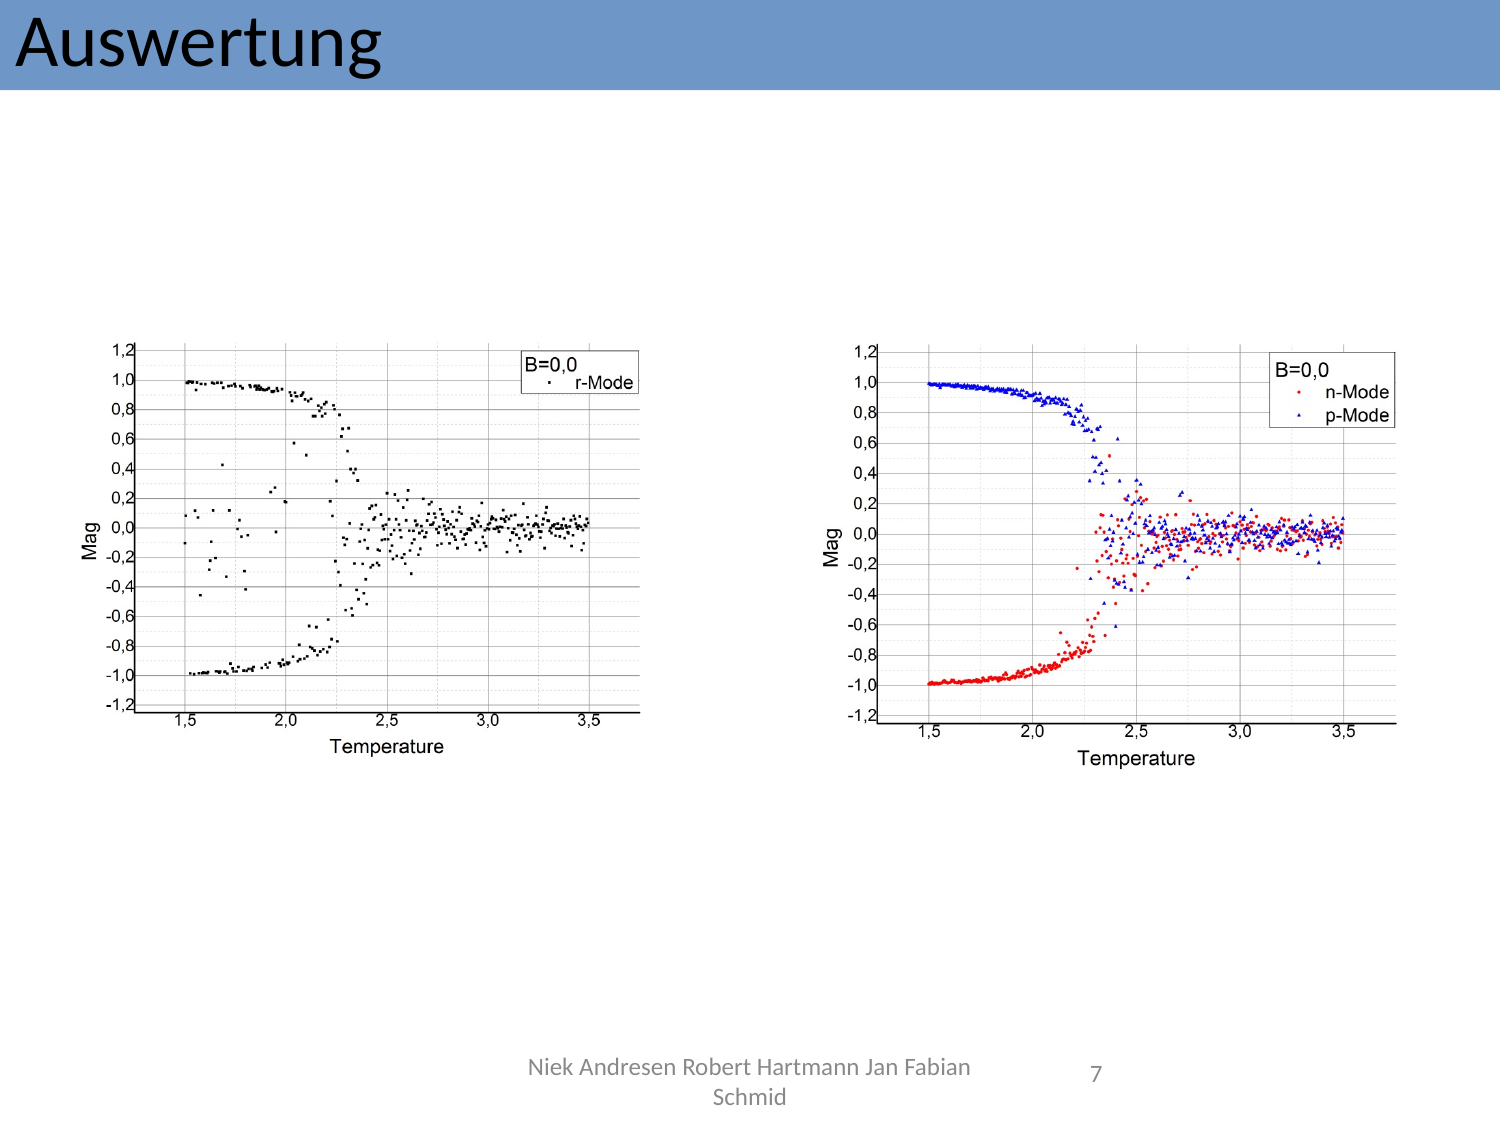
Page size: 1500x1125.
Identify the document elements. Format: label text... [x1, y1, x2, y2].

picture [2, 284, 1500, 811]
text_box Niek Andresen Robert Hartmann Jan Fabian Schmid [512, 1042, 988, 1103]
text_box Auswertung [0, 0, 1500, 91]
text_box 7 [1074, 1042, 1426, 1103]
